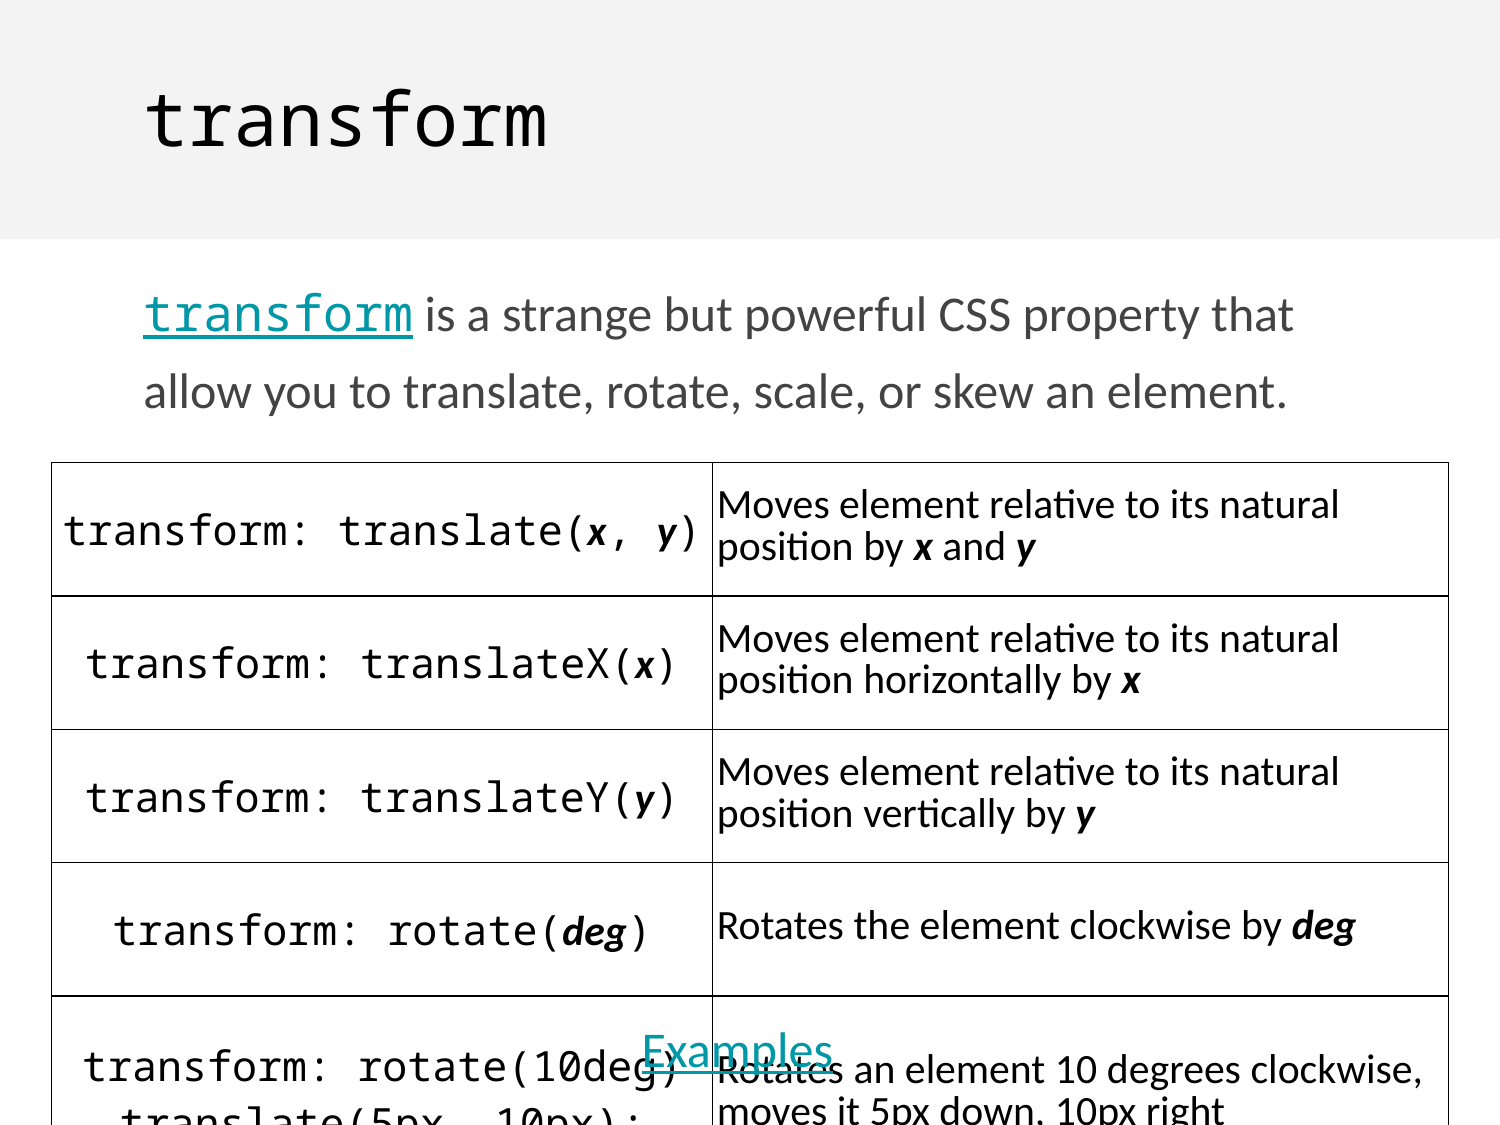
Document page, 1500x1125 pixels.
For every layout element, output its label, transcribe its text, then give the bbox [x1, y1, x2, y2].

table_cell transform: rotate(deg) [52, 863, 712, 995]
table_cell transform: translateY(y) [52, 730, 712, 862]
table_cell transform: rotate(10deg) translate(5px, 10px); [52, 997, 115, 1125]
table_cell transform: translateX(x) [52, 597, 712, 729]
table_header transform: translate(x, y) [52, 463, 712, 595]
table_cell Rotates an element 10 degrees clockwise, moves it 5px down, 10px right [1360, 997, 1448, 1125]
table_header Moves element relative to its natural position by x and y [713, 463, 1448, 595]
table_cell Moves element relative to its natural position vertically by y [713, 730, 1448, 862]
list Examples [115, 993, 1360, 1125]
table_cell Moves element relative to its natural position horizontally by x [713, 597, 1448, 729]
list transform is a strange but powerful CSS property that allow you to translate, rotate, scale, or skew an element. [128, 255, 1372, 441]
table_cell Rotates the element clockwise by deg [713, 863, 1448, 995]
title transform [128, 56, 1372, 183]
